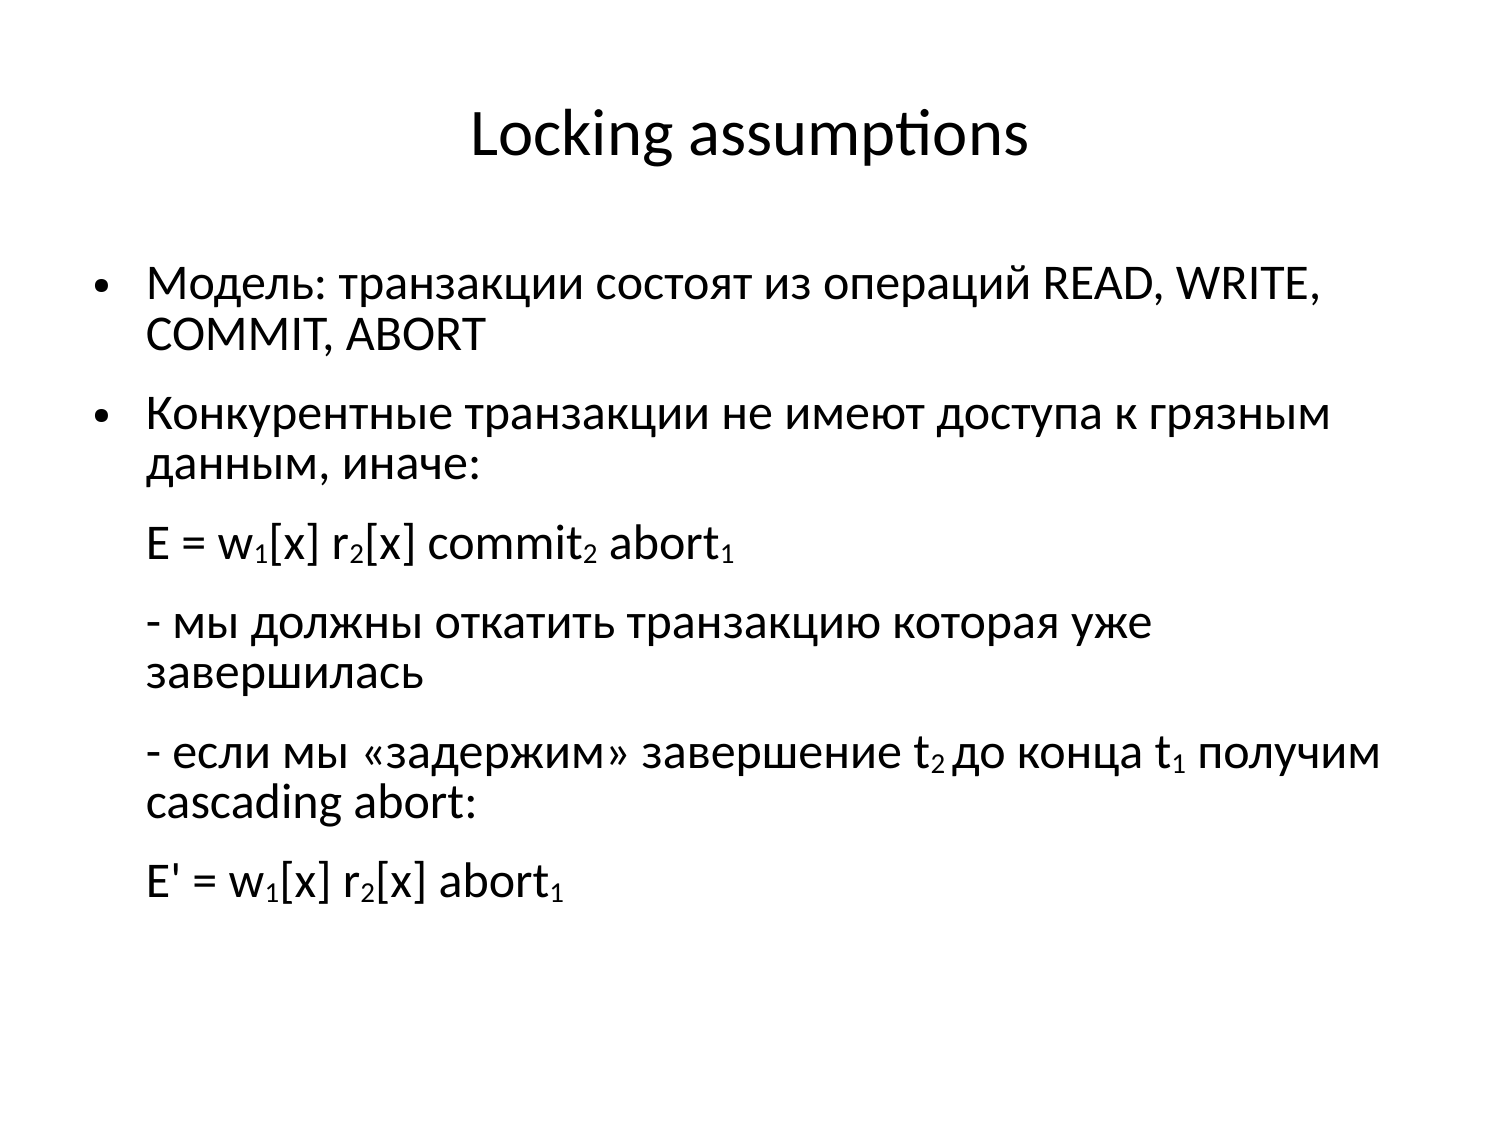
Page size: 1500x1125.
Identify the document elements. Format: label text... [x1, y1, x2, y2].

list Модель: транзакции состоят из операций READ, WRITE, COMMIT, ABORT Конкурентные транзакции не имеют доступа к грязным данным, иначе: E = w1[x] r2[x] commit2 abort1 - мы должны откатить транзакцию которая уже завершилась - если мы «задержим» завершение t2 до конца t1 получим cascading abort: E' = w1[x] r2[x] abort1 [75, 262, 1425, 1005]
title Locking assumptions [75, 45, 1425, 233]
